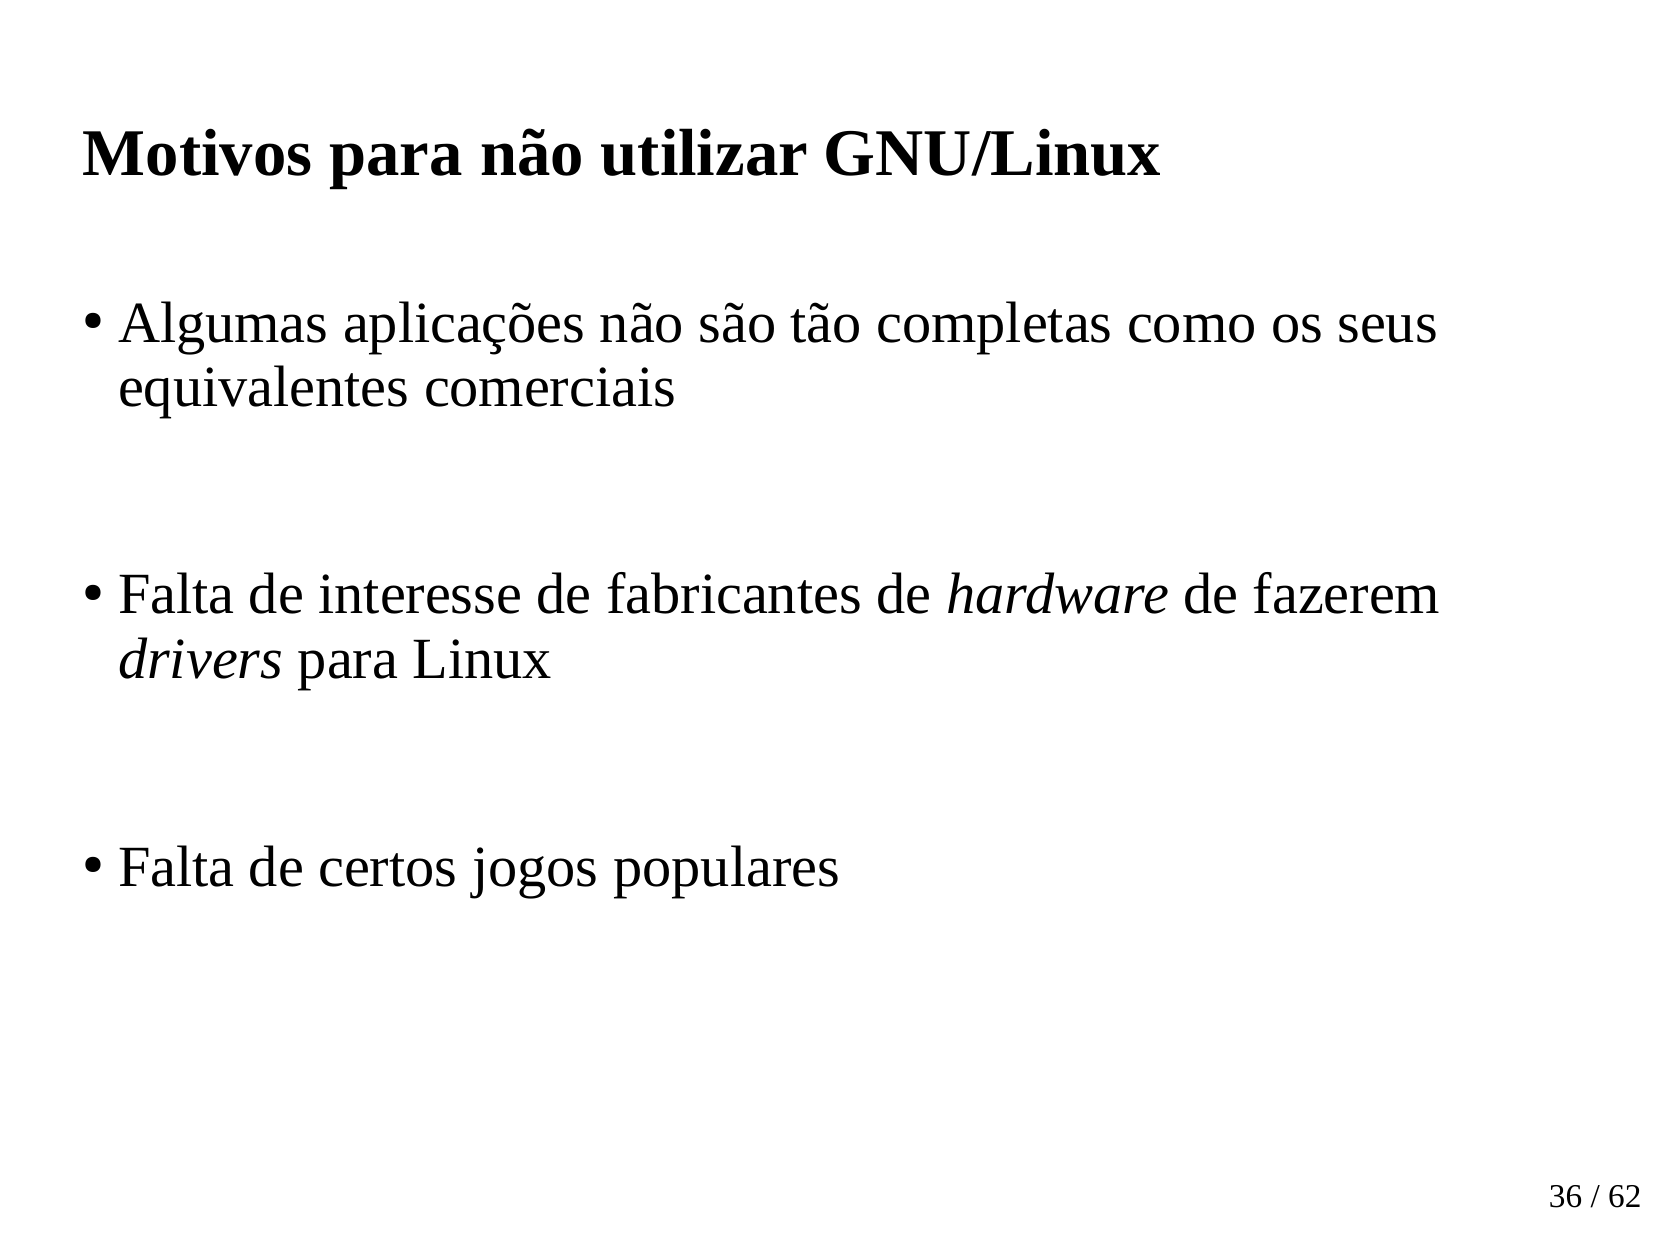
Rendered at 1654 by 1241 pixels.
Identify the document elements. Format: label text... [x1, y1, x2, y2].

list Algumas aplicações não são tão completas como os seus equivalentes comerciais Falta de interesse de fabricantes de hardware de fazerem drivers para Linux Falta de certos jogos populares [82, 290, 1571, 1111]
title Motivos para não utilizar GNU/Linux [82, 49, 1571, 257]
